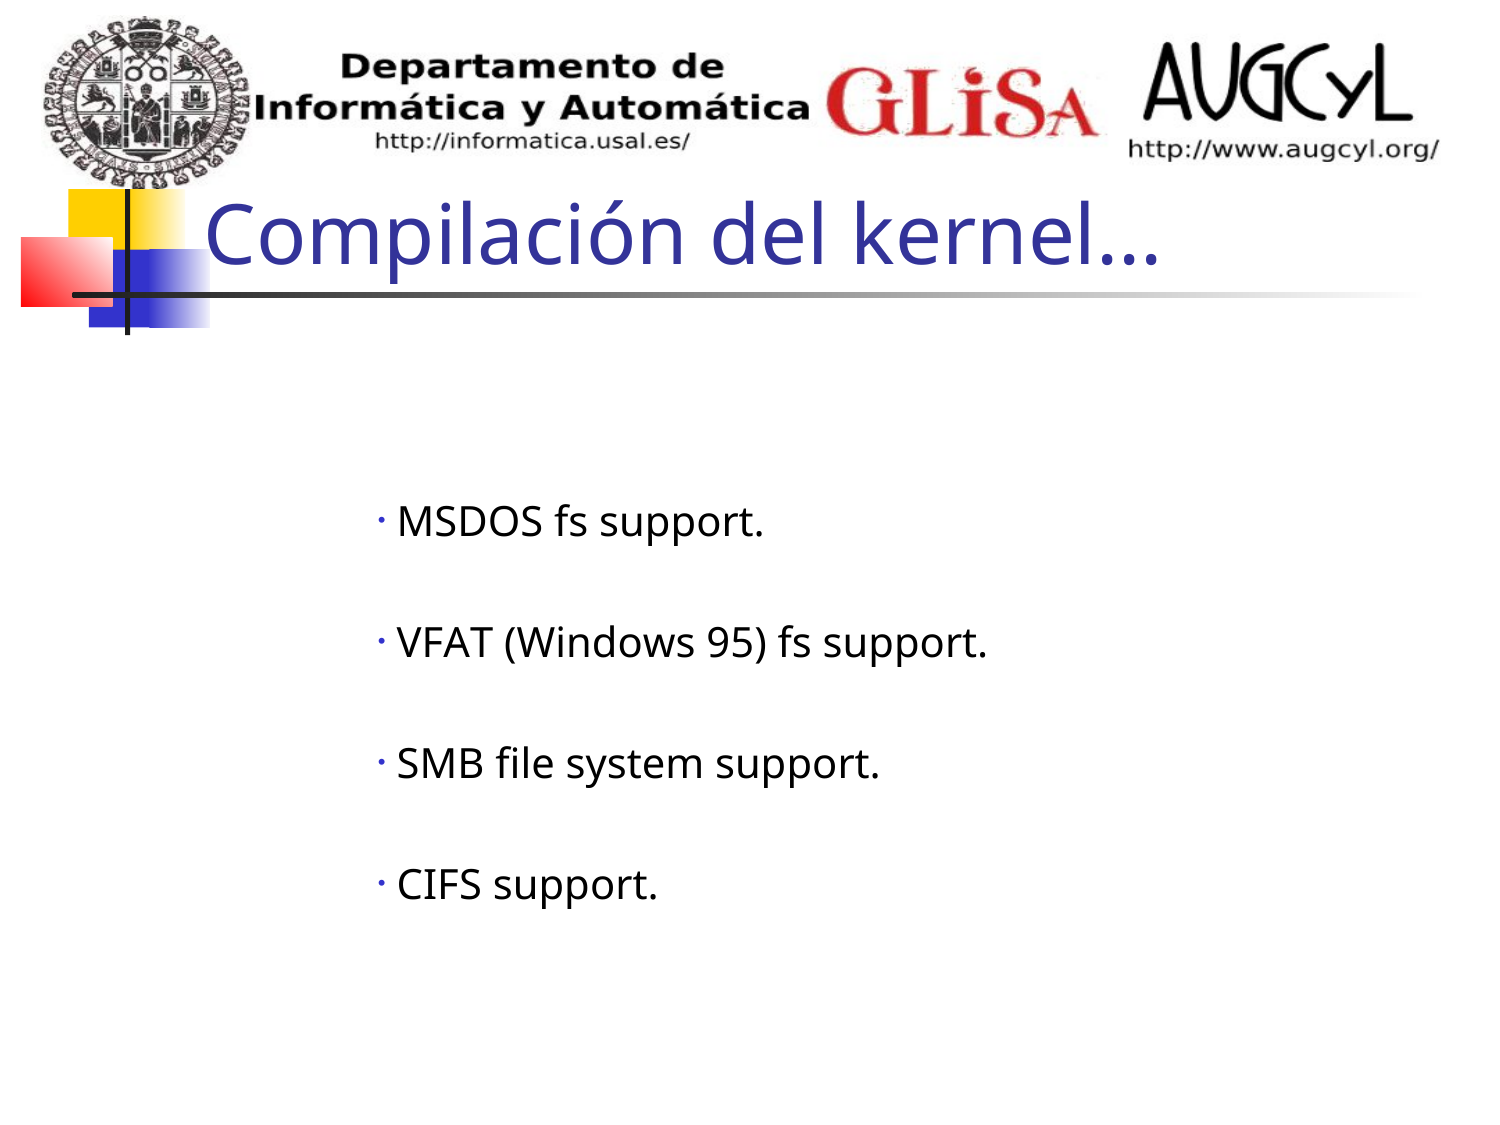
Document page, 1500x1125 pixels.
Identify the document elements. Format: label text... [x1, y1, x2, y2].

title Compilación del kernel... [188, 101, 1468, 289]
picture [41, 15, 1463, 189]
text_box MSDOS fs support. VFAT (Windows 95) fs support. SMB file system support. CIFS support. [362, 487, 1413, 951]
